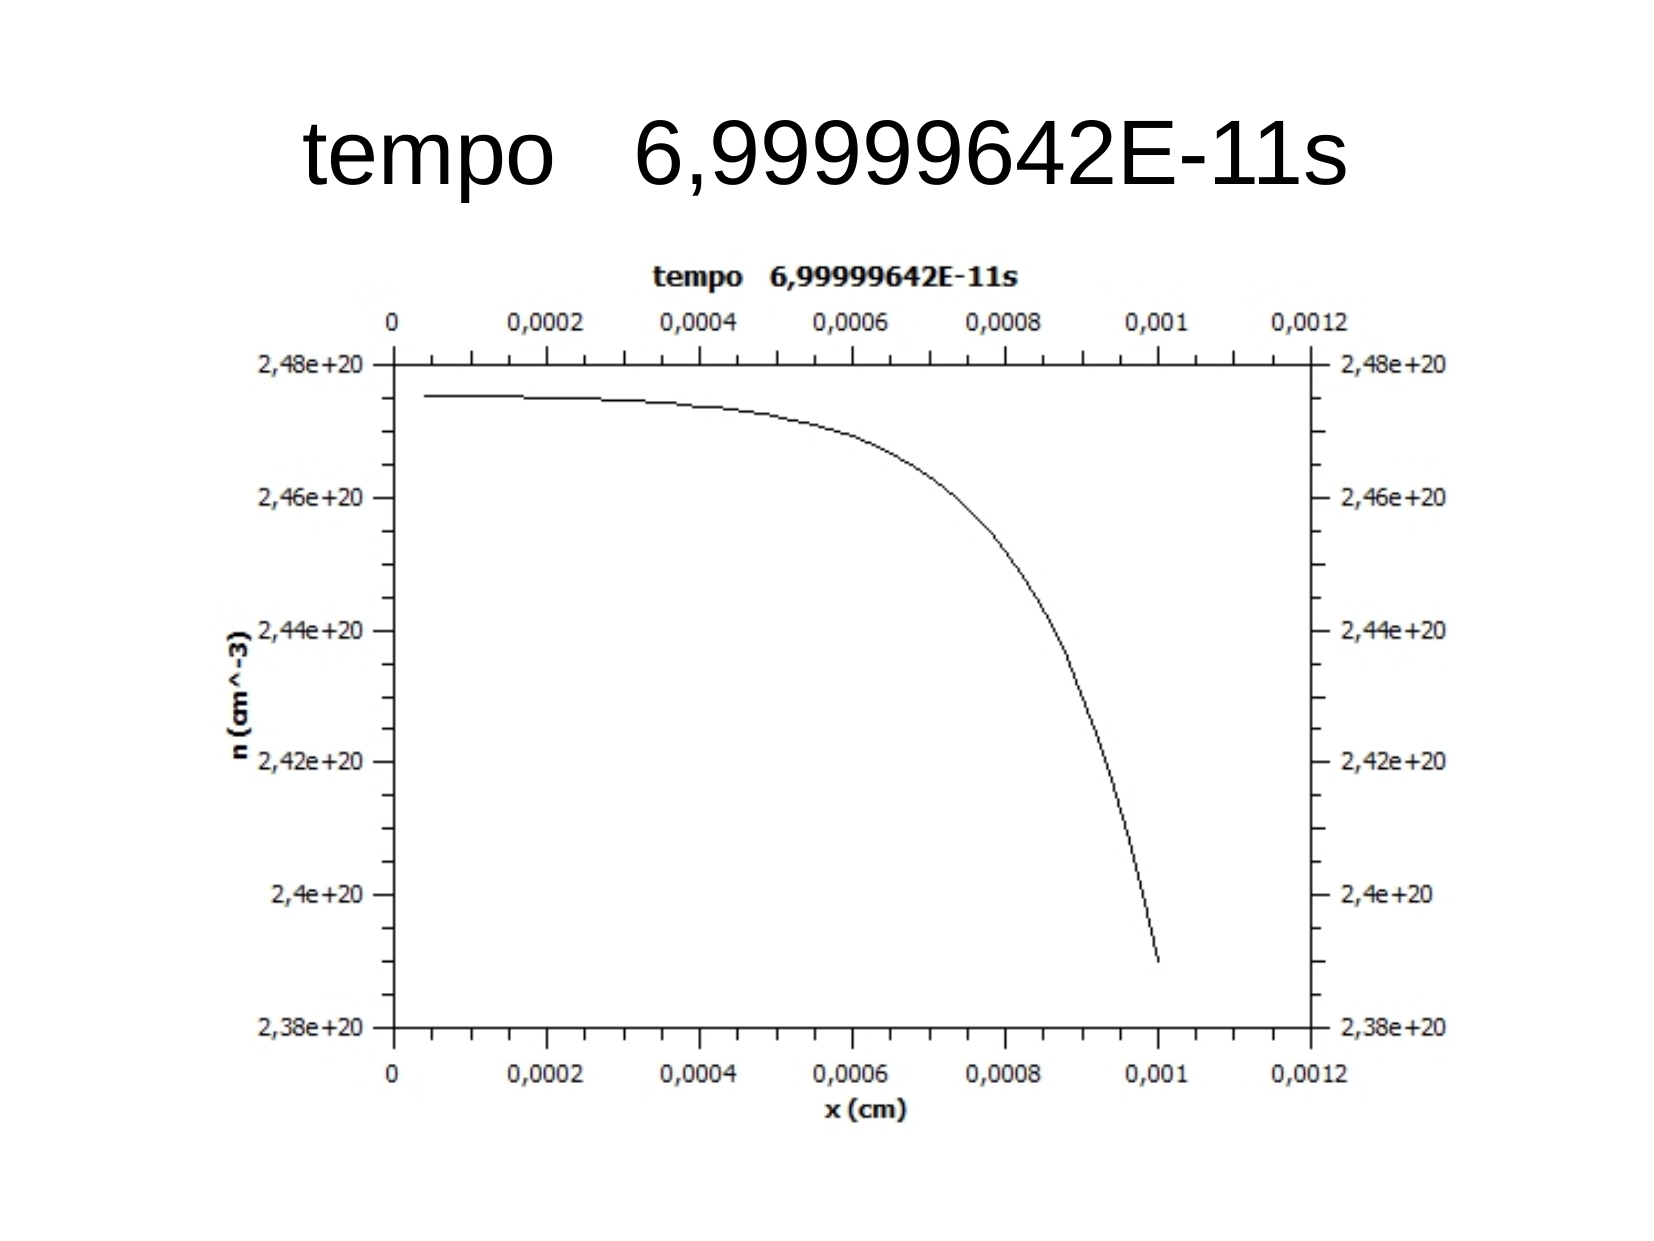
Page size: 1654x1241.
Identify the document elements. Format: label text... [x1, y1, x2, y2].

title tempo 6,99999642E-11s [82, 49, 1571, 257]
picture [212, 247, 1459, 1145]
